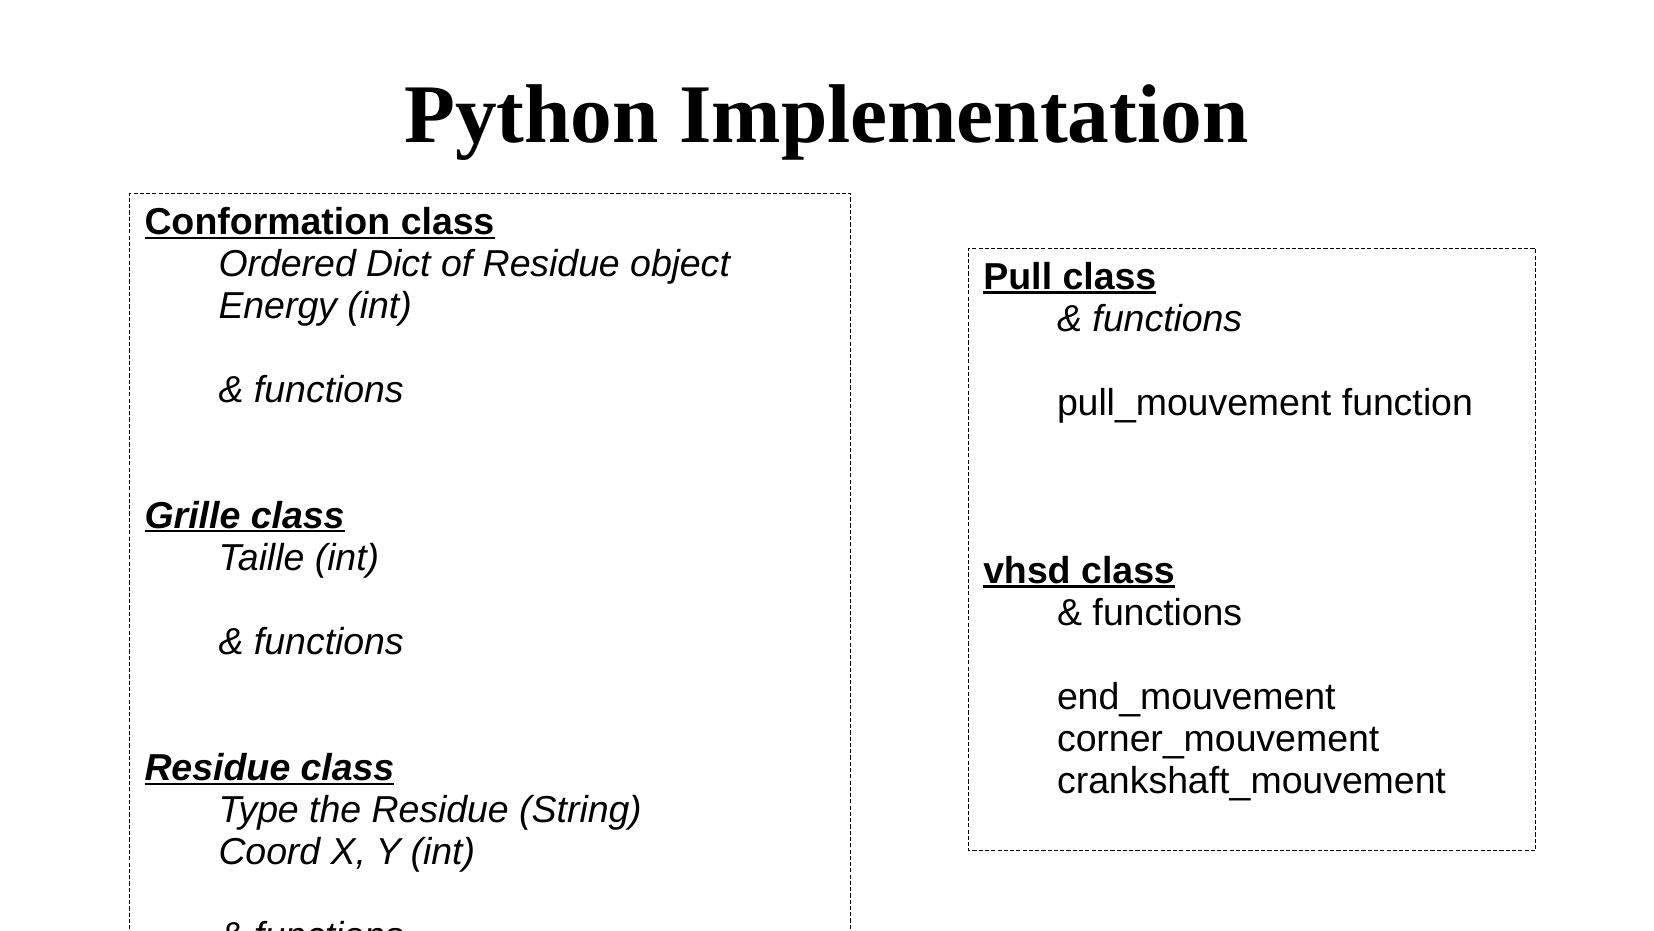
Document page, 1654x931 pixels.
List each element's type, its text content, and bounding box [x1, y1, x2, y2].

title Python Implementation [82, 37, 1571, 193]
text_box Pull class & functions pull_mouvement function vhsd class & functions end_mouvement corner_mouvement crankshaft_mouvement [968, 248, 1536, 757]
text_box Conformation class Ordered Dict of Residue object Energy (int) & functions Grille class Taille (int) & functions Residue class Type the Residue (String) Coord X, Y (int) & functions [129, 193, 851, 875]
